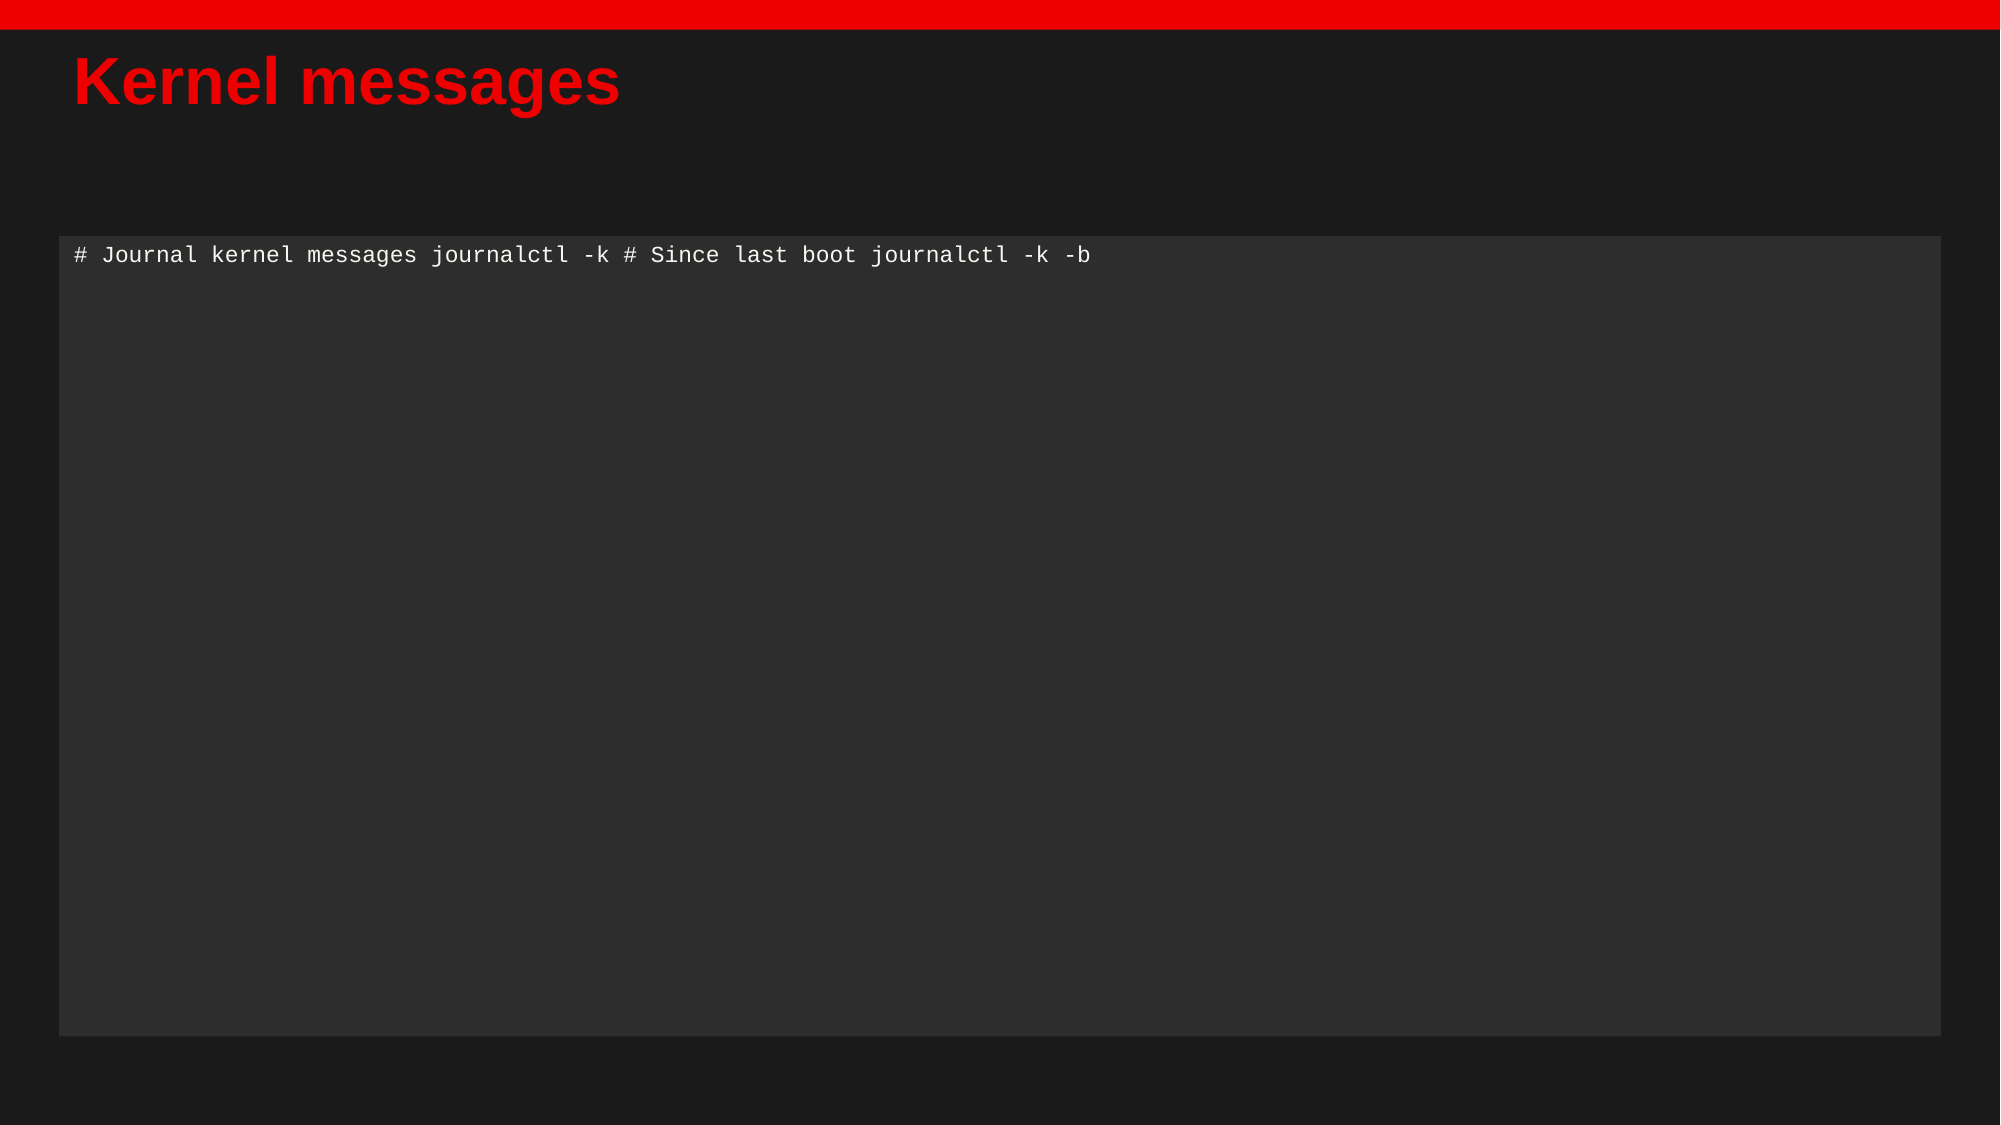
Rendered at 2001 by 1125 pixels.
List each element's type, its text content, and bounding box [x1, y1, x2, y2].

text_box Kernel messages [59, 36, 1942, 208]
text_box [0, 0, 2001, 30]
text_box # Journal kernel messages journalctl -k # Since last boot journalctl -k -b [59, 236, 1942, 1037]
